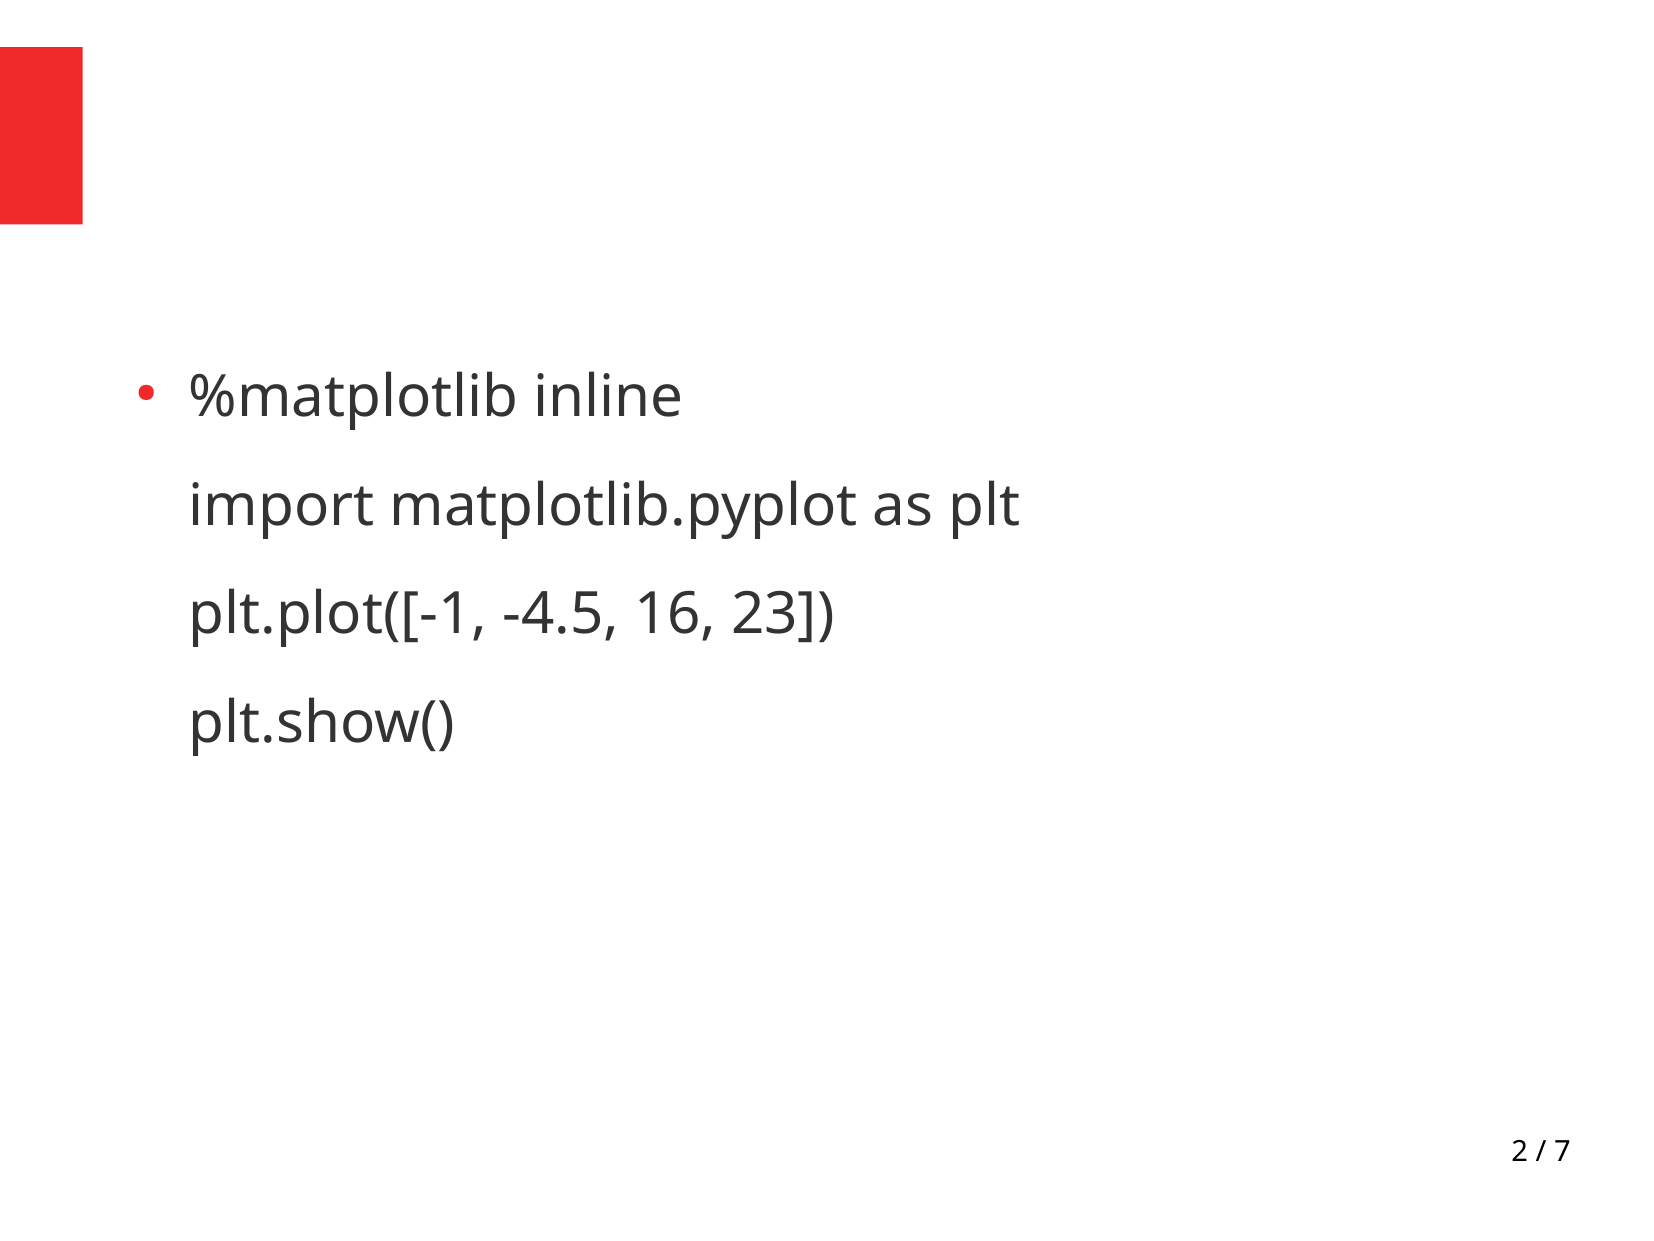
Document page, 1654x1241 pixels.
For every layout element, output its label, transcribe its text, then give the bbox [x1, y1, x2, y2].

list %matplotlib inline import matplotlib.pyplot as plt plt.plot([-1, -4.5, 16, 23]) plt.show() [118, 354, 1536, 1074]
